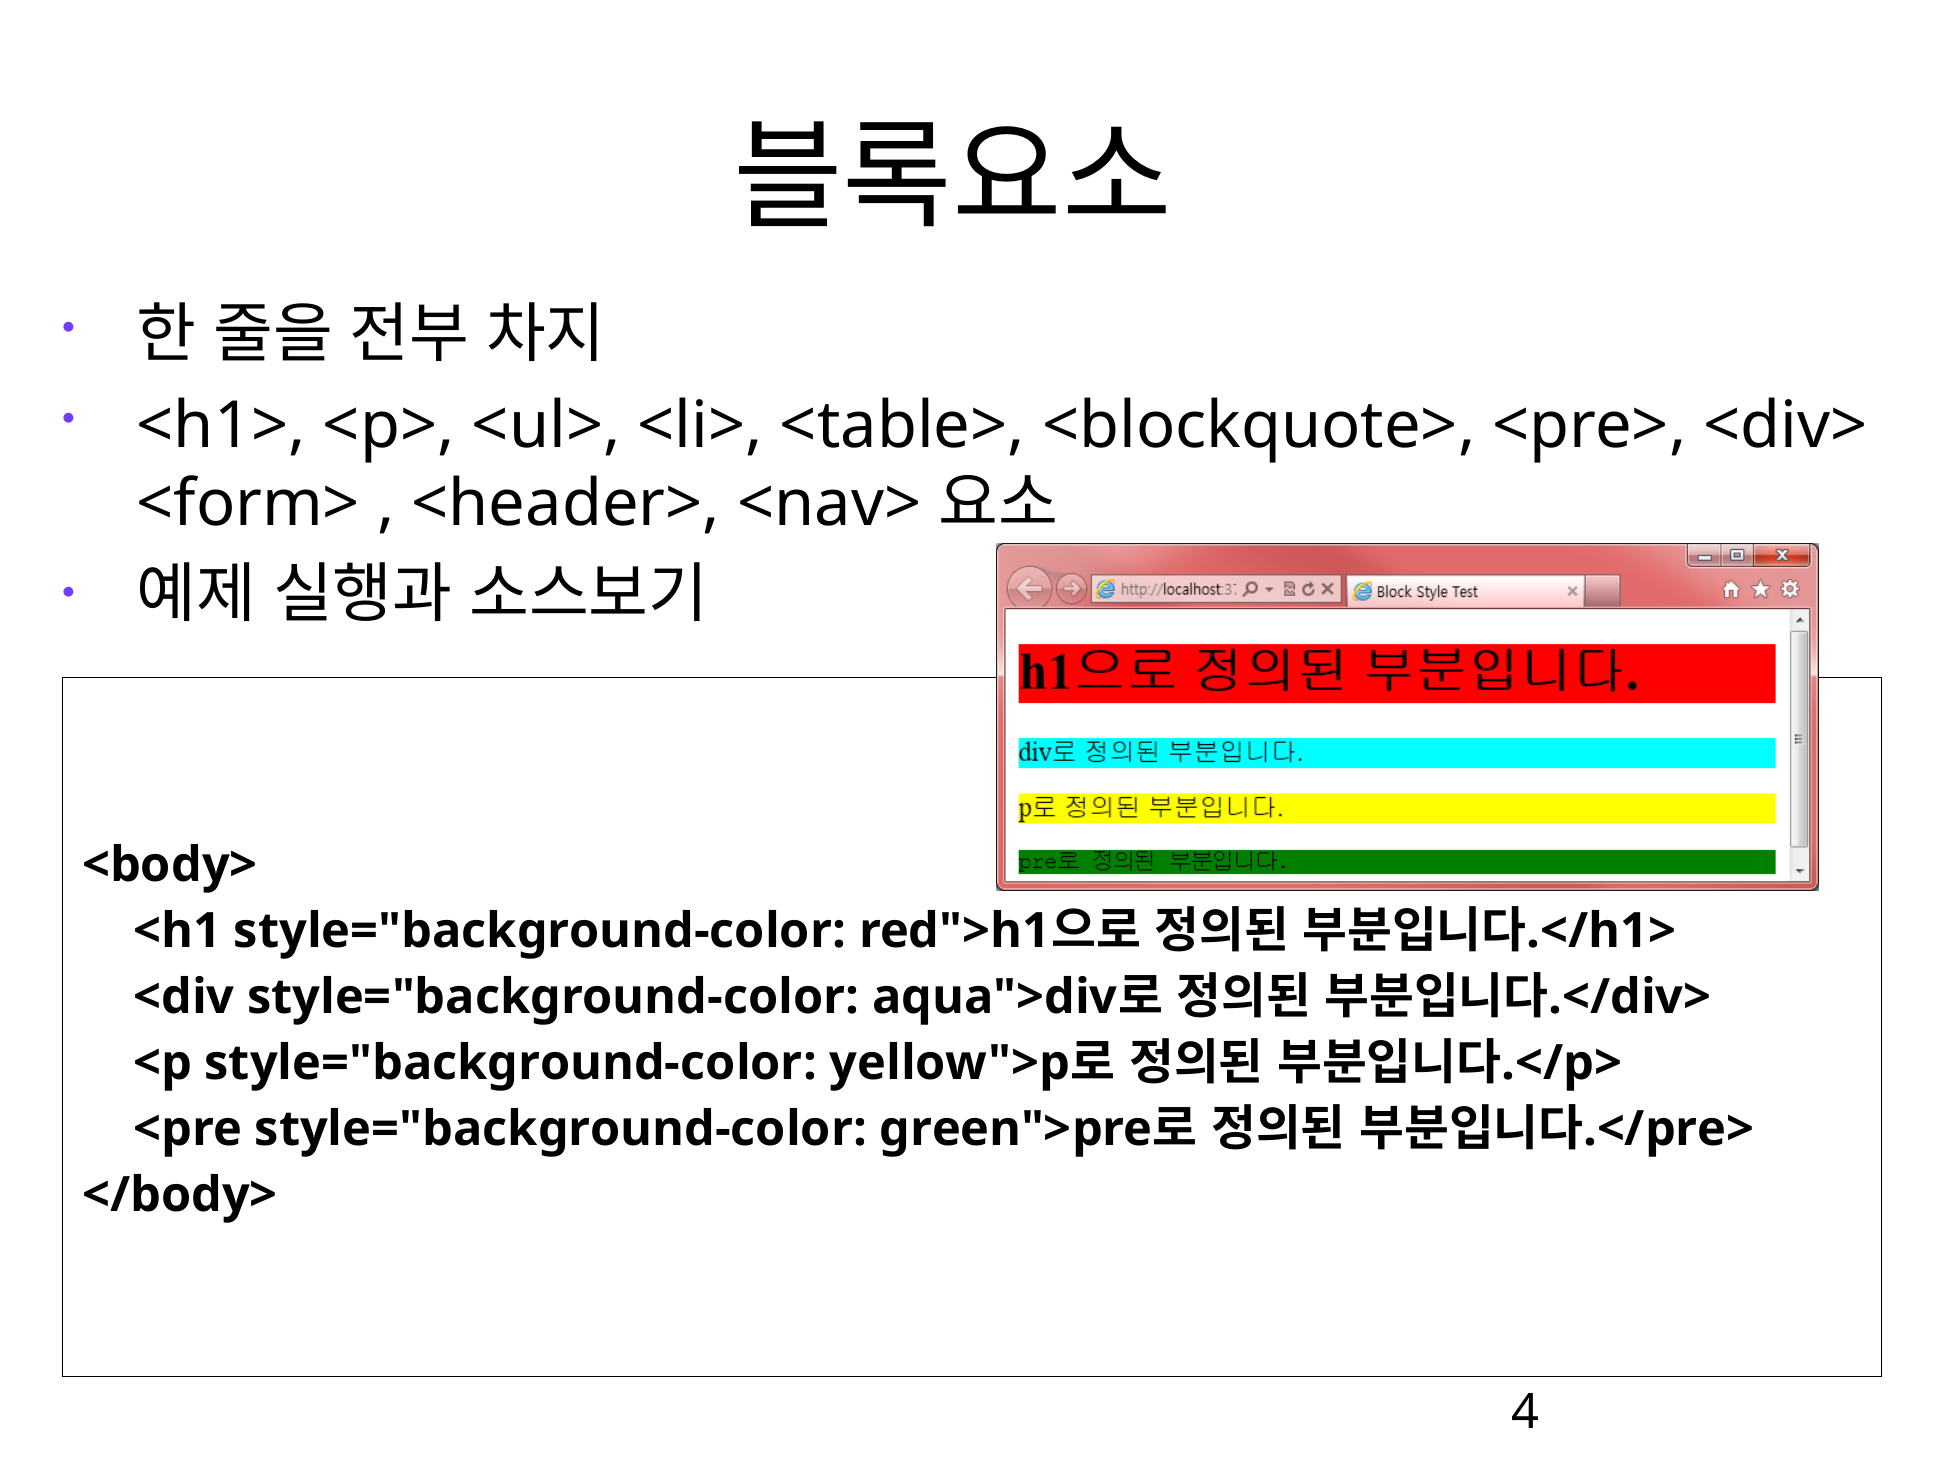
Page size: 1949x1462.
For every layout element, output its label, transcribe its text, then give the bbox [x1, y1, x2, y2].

title 블록요소 [156, 92, 1749, 255]
list 한 줄을 전부 차지 <h1>, <p>, <ul>, <li>, <table>, <blockquote>, <pre>, <div> <form> , <header>, <nav> 요소 예제 실행과 소스보기 [48, 284, 1897, 1343]
slide_number <숫자> [1496, 1372, 1899, 1462]
picture [996, 543, 1819, 891]
text_box <body> <h1 style="background-color: red">h1으로 정의된 부분입니다.</h1> <div style="background-color: aqua">div로 정의된 부분입니다.</div> <p style="background-color: yellow">p로 정의된 부분입니다.</p> <pre style="background-color: green">pre로 정의된 부분입니다.</pre> </body> [62, 677, 1882, 1377]
